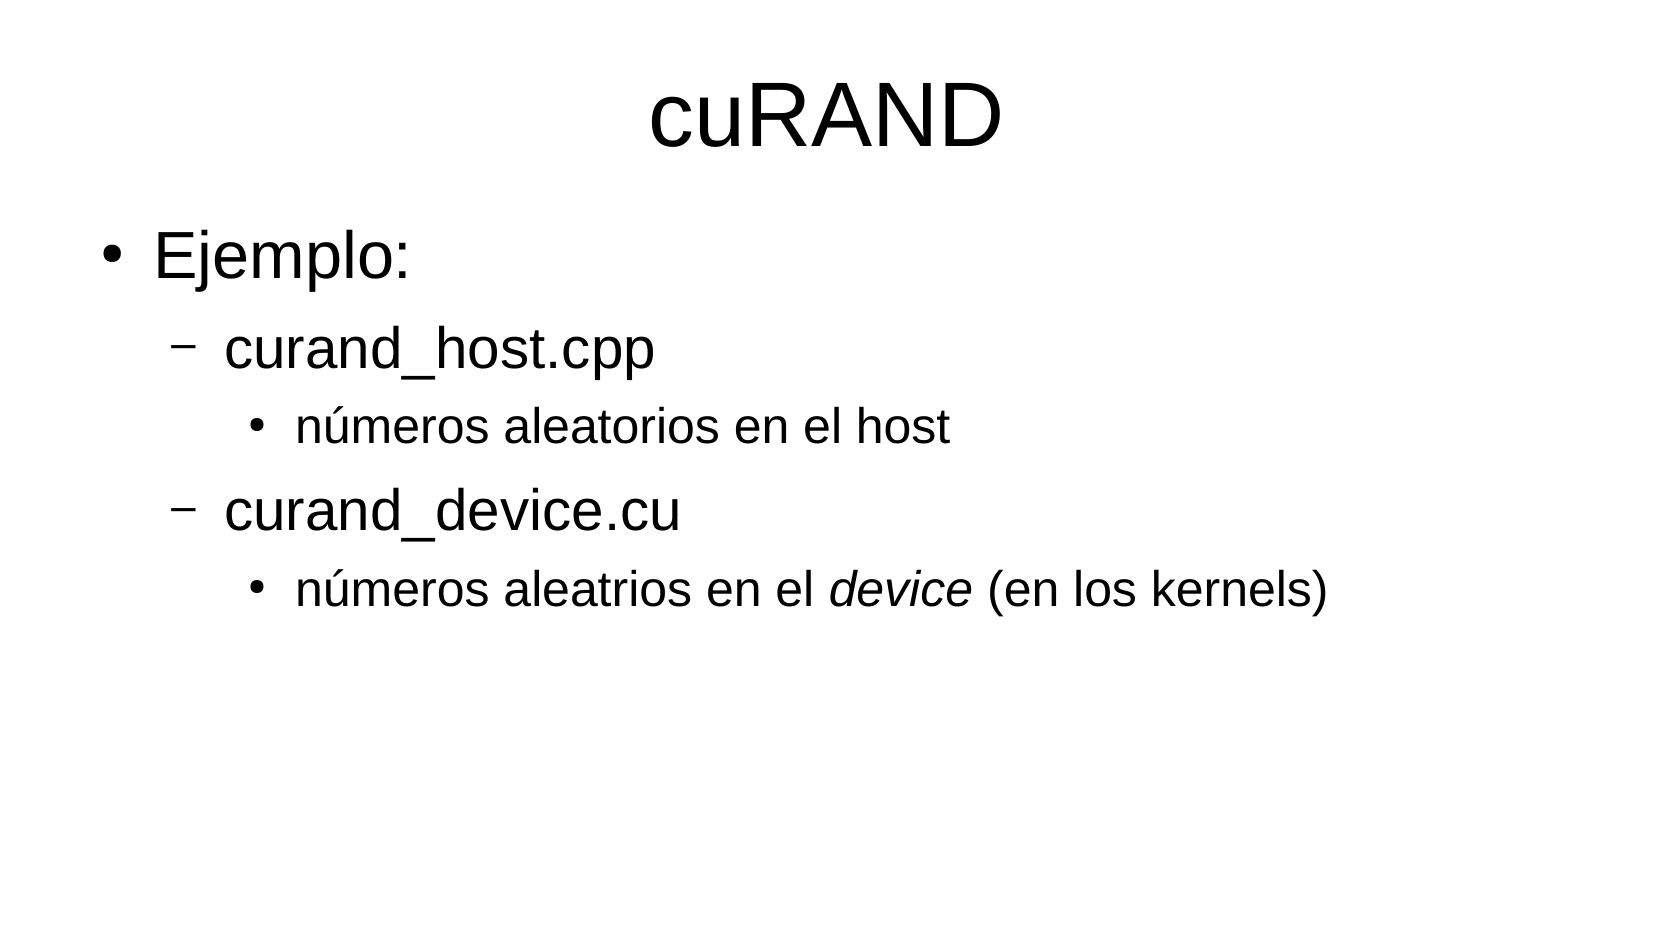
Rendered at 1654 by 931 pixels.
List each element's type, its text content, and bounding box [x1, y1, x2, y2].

title cuRAND [82, 37, 1571, 193]
list Ejemplo: curand_host.cpp números aleatorios en el host curand_device.cu números aleatrios en el device (en los kernels) [82, 217, 1571, 758]
